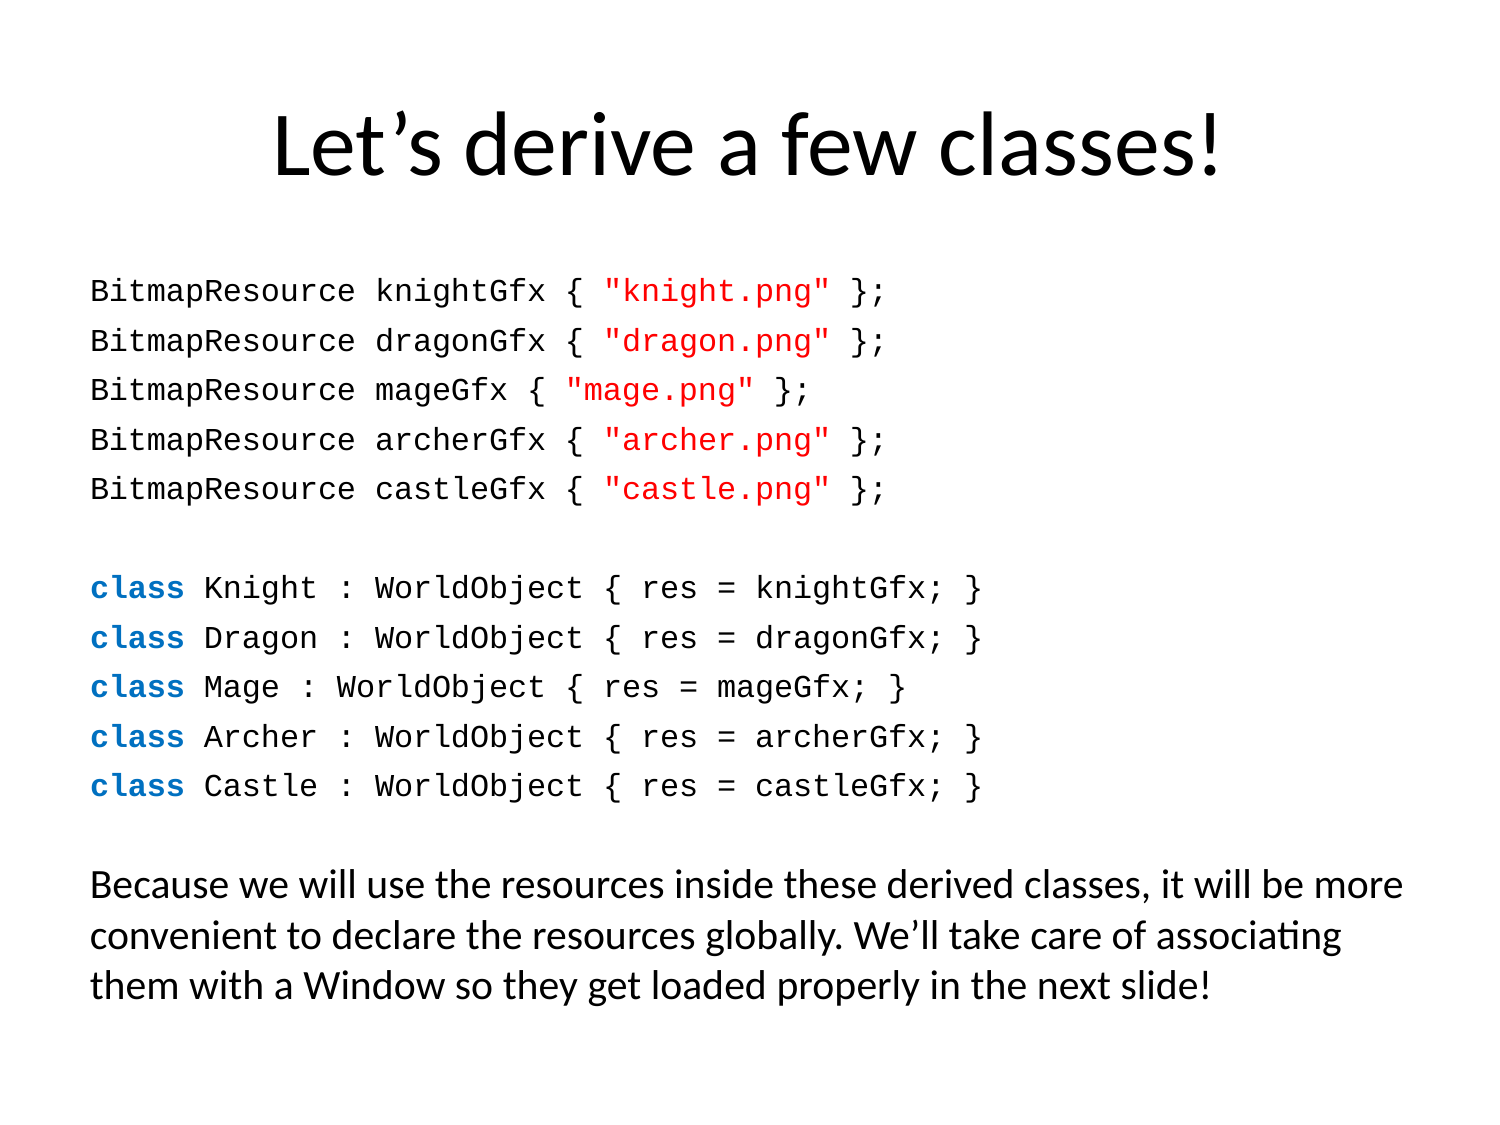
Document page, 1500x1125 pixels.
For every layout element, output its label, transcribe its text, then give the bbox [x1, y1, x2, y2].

list BitmapResource knightGfx { "knight.png" }; BitmapResource dragonGfx { "dragon.png" }; BitmapResource mageGfx { "mage.png" }; BitmapResource archerGfx { "archer.png" }; BitmapResource castleGfx { "castle.png" }; class Knight : WorldObject { res = knightGfx; } class Dragon : WorldObject { res = dragonGfx; } class Mage : WorldObject { res = mageGfx; } class Archer : WorldObject { res = archerGfx; } class Castle : WorldObject { res = castleGfx; } [75, 262, 1250, 813]
text_box Because we will use the resources inside these derived classes, it will be more convenient to declare the resources globally. We’ll take care of associating them with a Window so they get loaded properly in the next slide! [74, 849, 1438, 1015]
title Let’s derive a few classes! [75, 45, 1425, 233]
